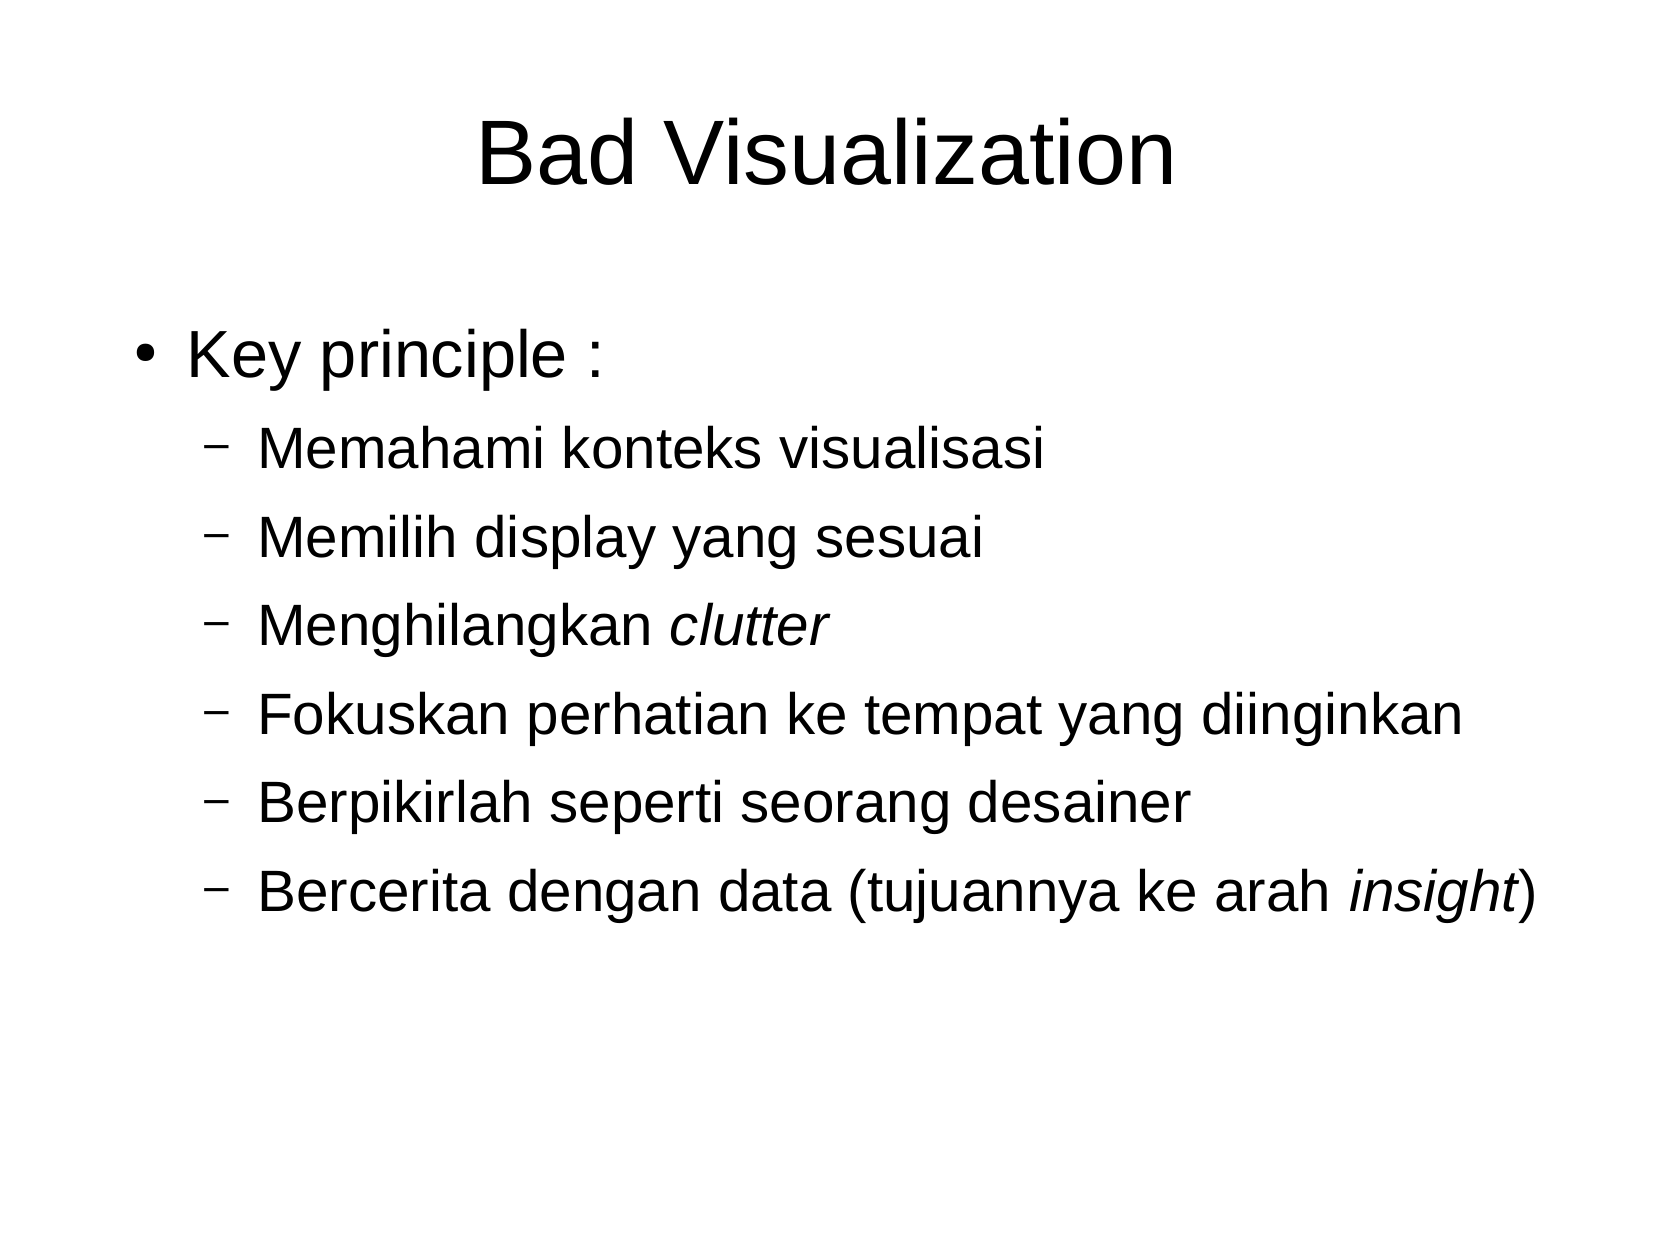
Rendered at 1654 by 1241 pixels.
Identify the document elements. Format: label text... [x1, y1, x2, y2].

title Bad Visualization [82, 49, 1571, 257]
list Key principle : Memahami konteks visualisasi Memilih display yang sesuai Menghilangkan clutter Fokuskan perhatian ke tempat yang diinginkan Berpikirlah seperti seorang desainer Bercerita dengan data (tujuannya ke arah insight) [115, 317, 1586, 1128]
